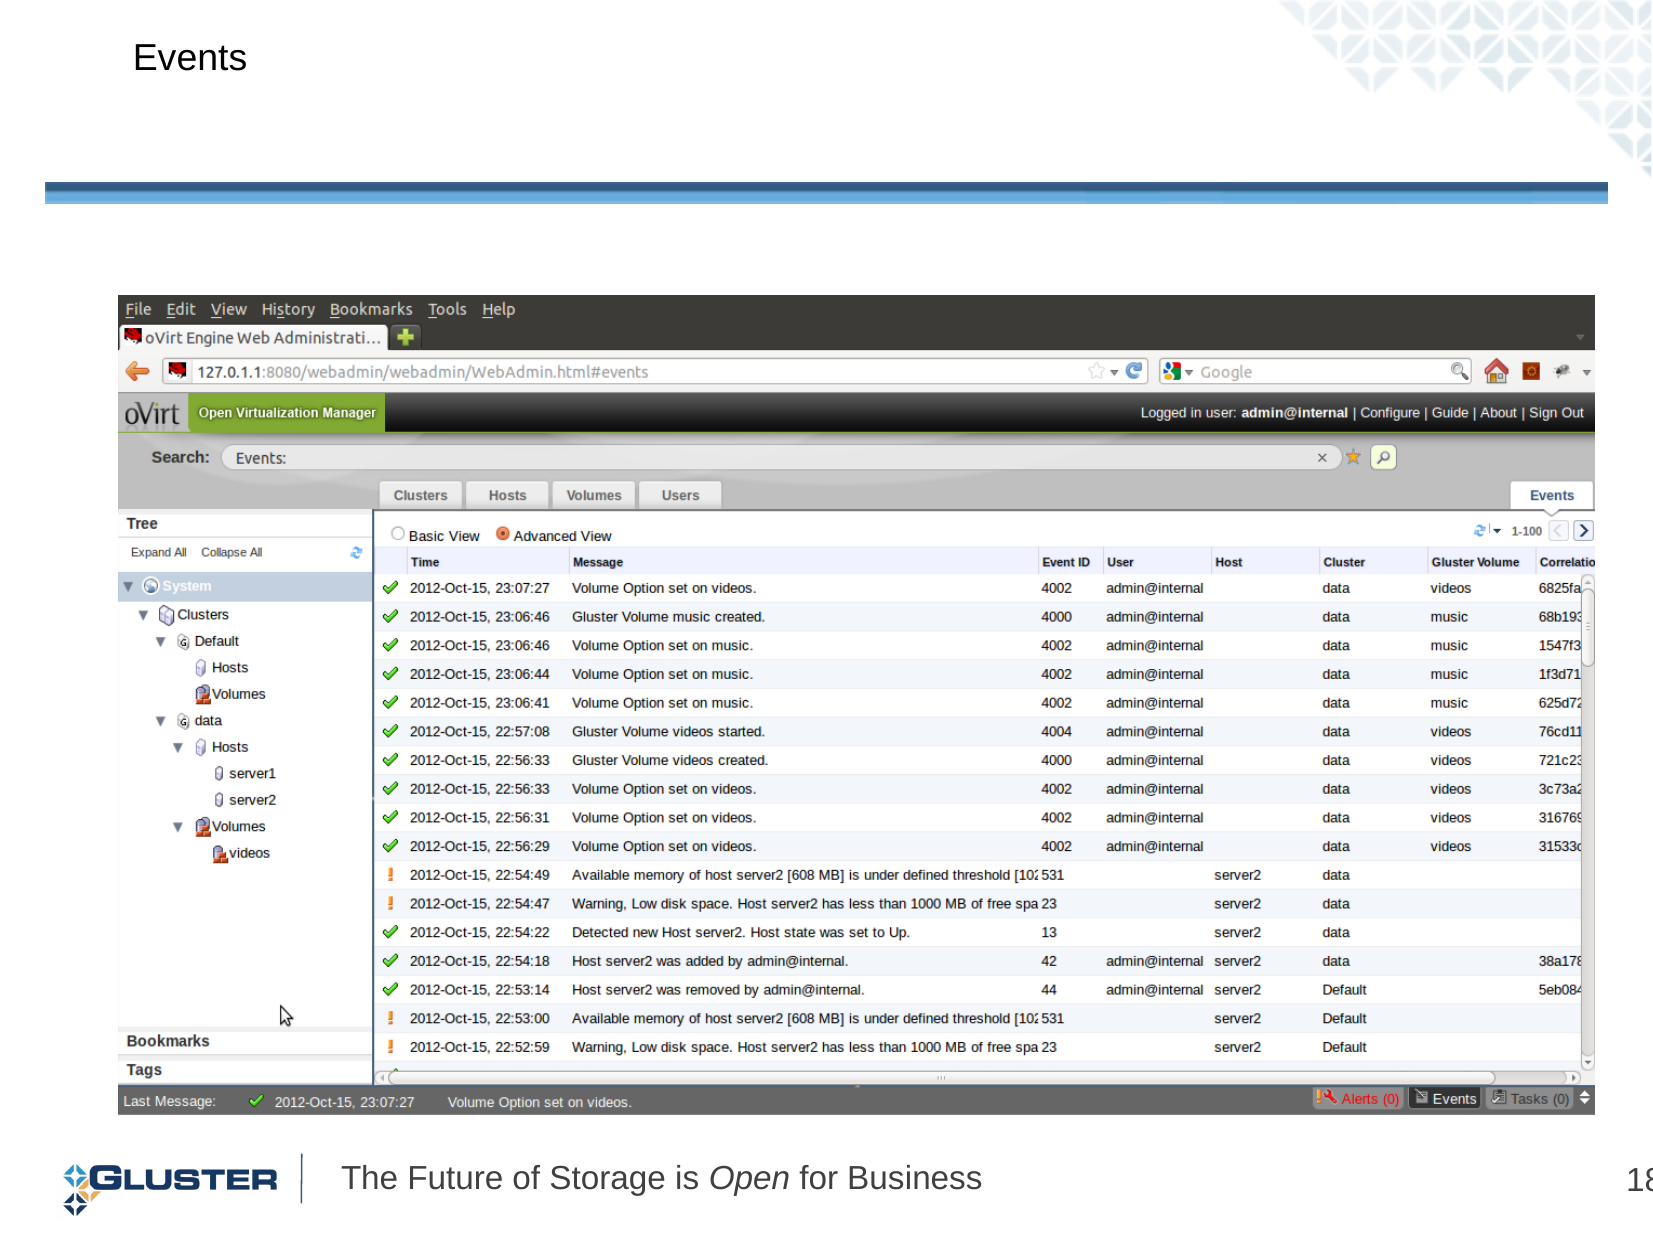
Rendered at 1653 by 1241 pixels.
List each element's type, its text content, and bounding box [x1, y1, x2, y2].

picture [118, 295, 1595, 1116]
picture [38, 1145, 292, 1237]
text_box Events [118, 29, 1359, 87]
picture [45, 0, 1652, 204]
